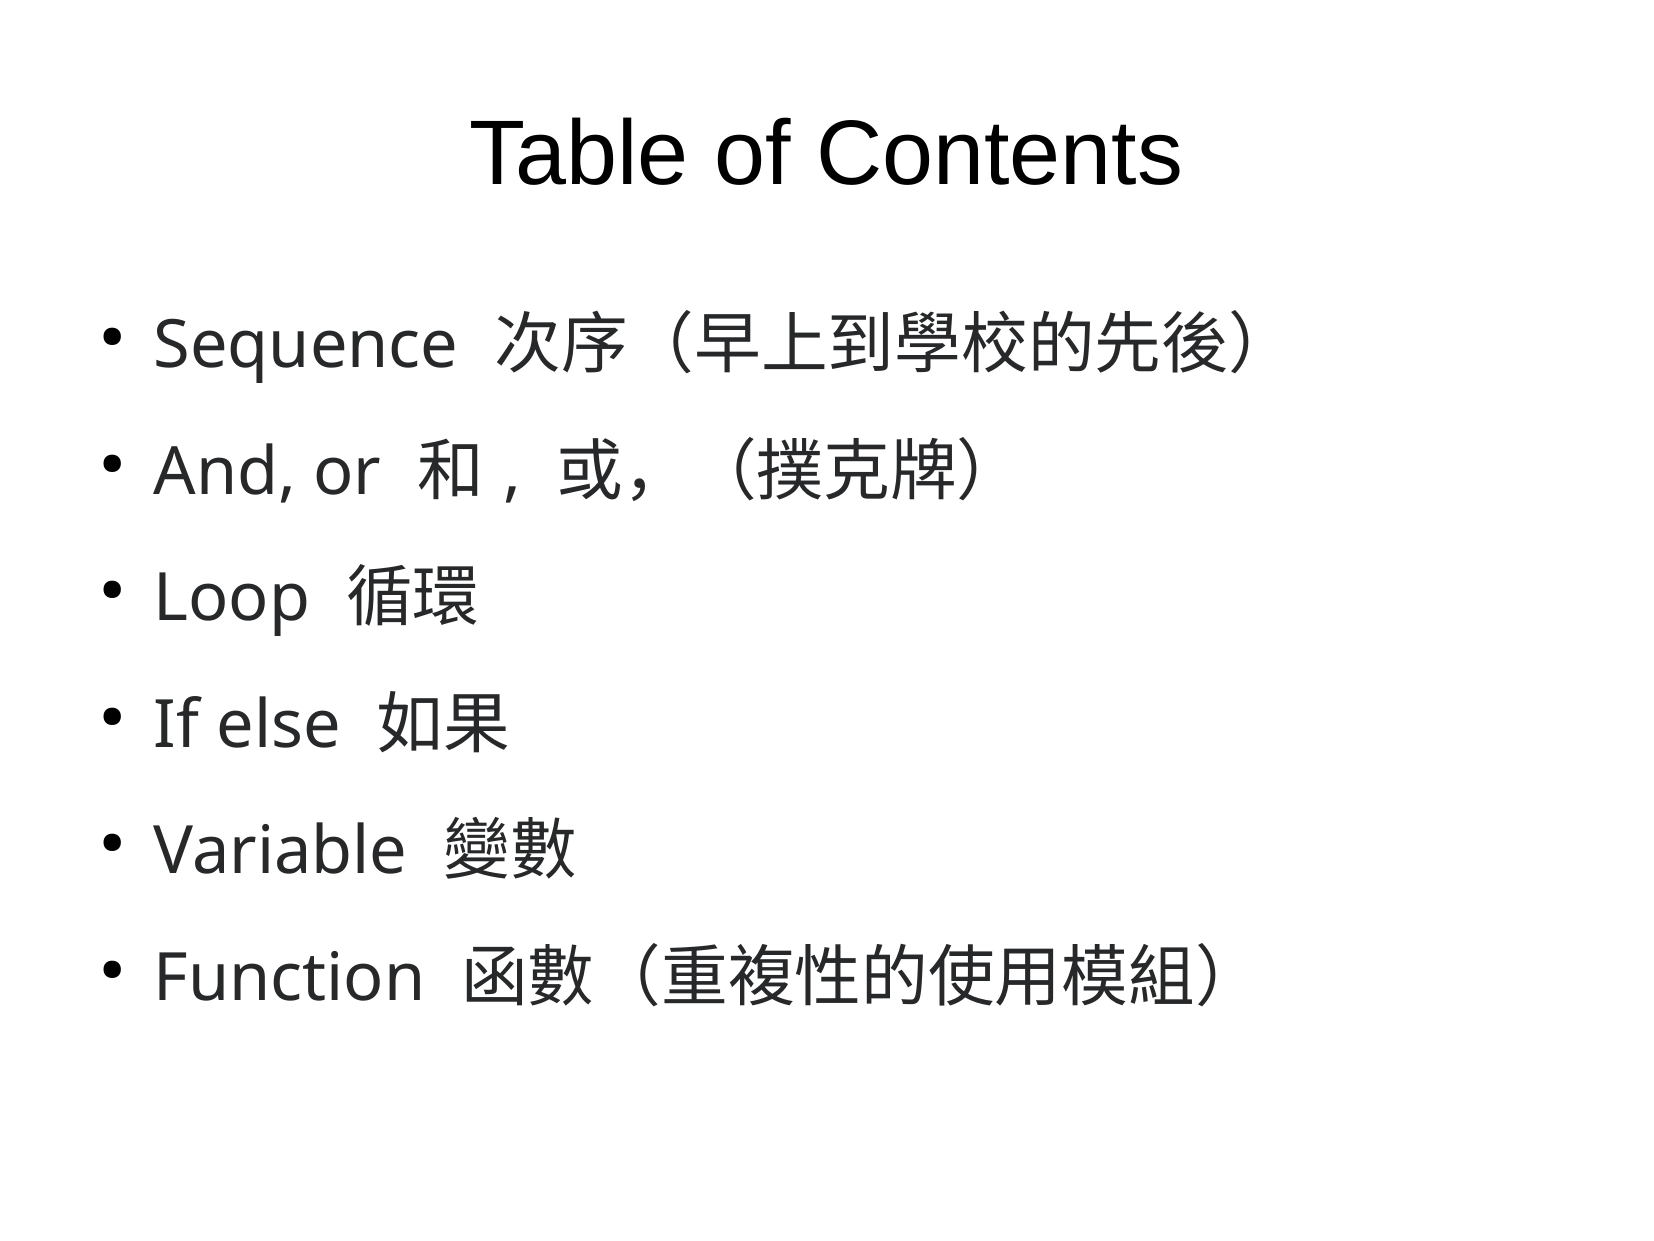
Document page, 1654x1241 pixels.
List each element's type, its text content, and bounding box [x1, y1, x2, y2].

list Sequence 次序（早上到學校的先後） And, or 和, 或，（撲克牌） Loop 循環 If else 如果 Variable 變數 Function 函數（重複性的使用模組） [82, 290, 1571, 1109]
title Table of Contents [82, 49, 1571, 257]
